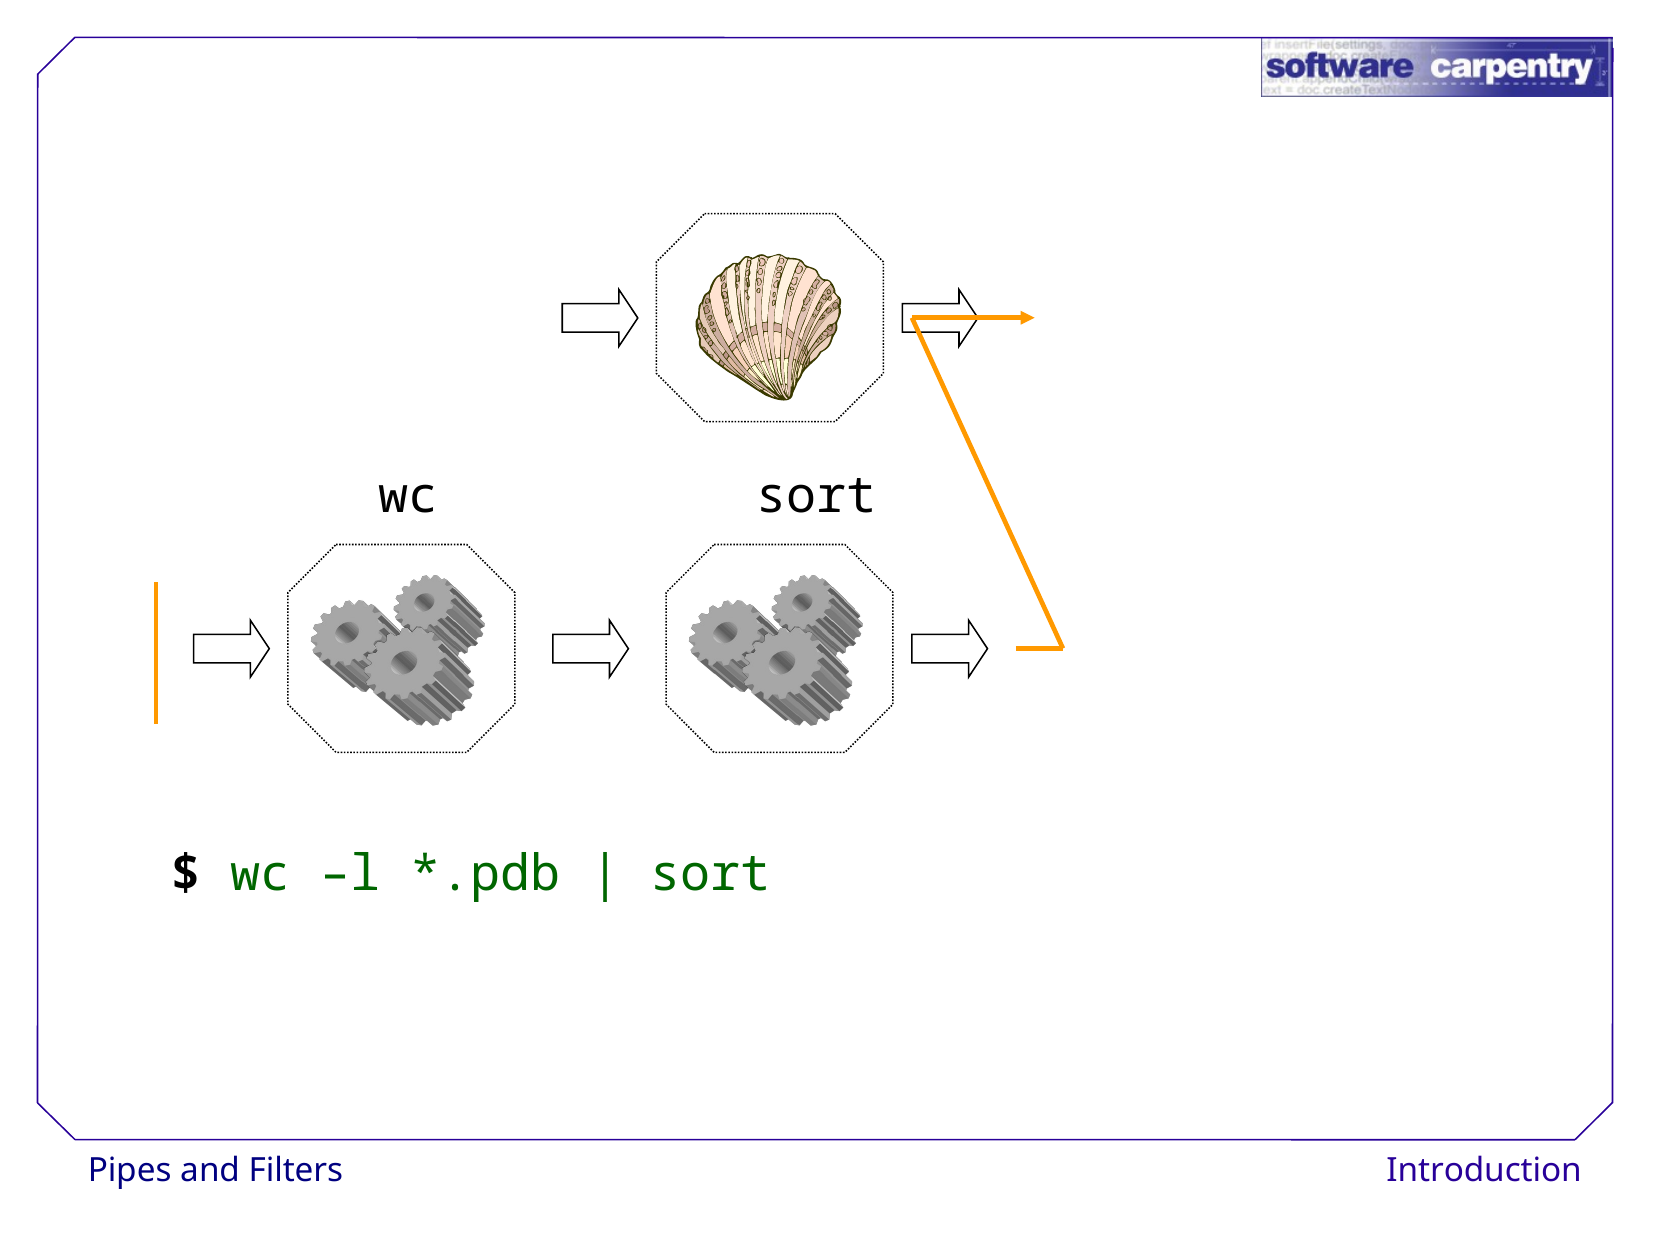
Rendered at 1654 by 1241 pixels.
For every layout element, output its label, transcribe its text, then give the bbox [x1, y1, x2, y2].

text_box [312, 576, 484, 725]
text_box wc [363, 440, 444, 535]
picture [694, 251, 843, 405]
text_box sort [741, 440, 823, 535]
text_box [690, 576, 862, 725]
text_box $ wc –l *.pdb | sort [155, 818, 846, 1112]
picture [1261, 39, 1613, 97]
